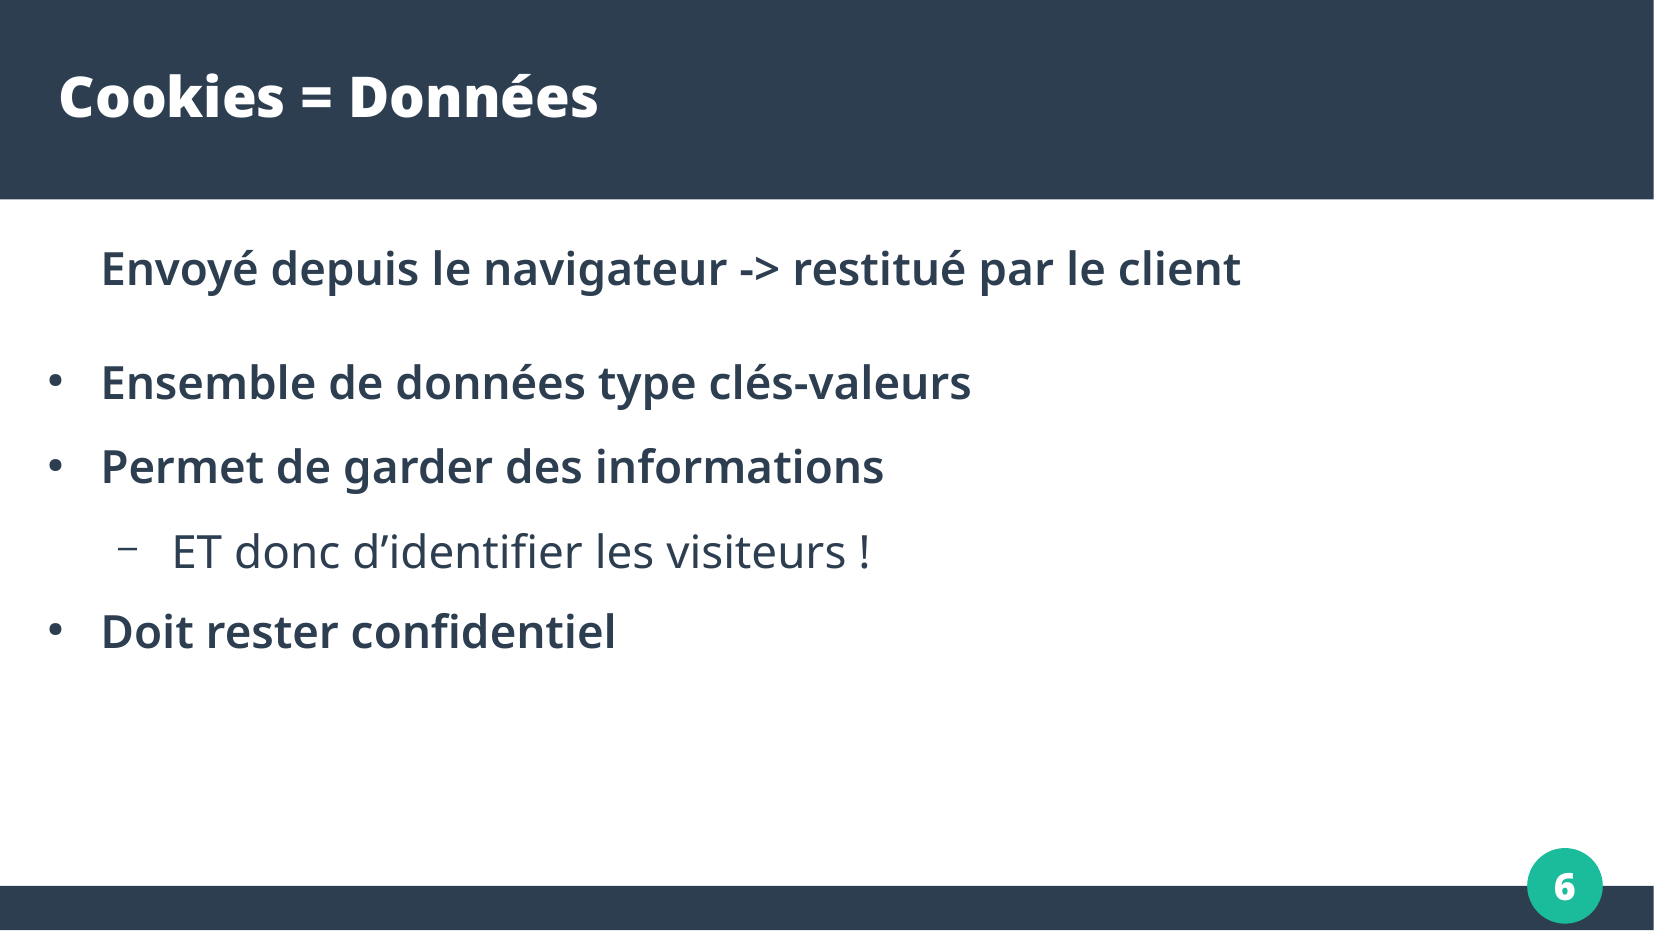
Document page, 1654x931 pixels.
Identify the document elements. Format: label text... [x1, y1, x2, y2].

title Cookies = Données [59, 37, 1595, 155]
list Envoyé depuis le navigateur -> restitué par le client [29, 236, 1565, 347]
list Ensemble de données type clés-valeurs Permet de garder des informations ET donc d’identifier les visiteurs ! Doit rester confidentiel [29, 347, 1565, 731]
